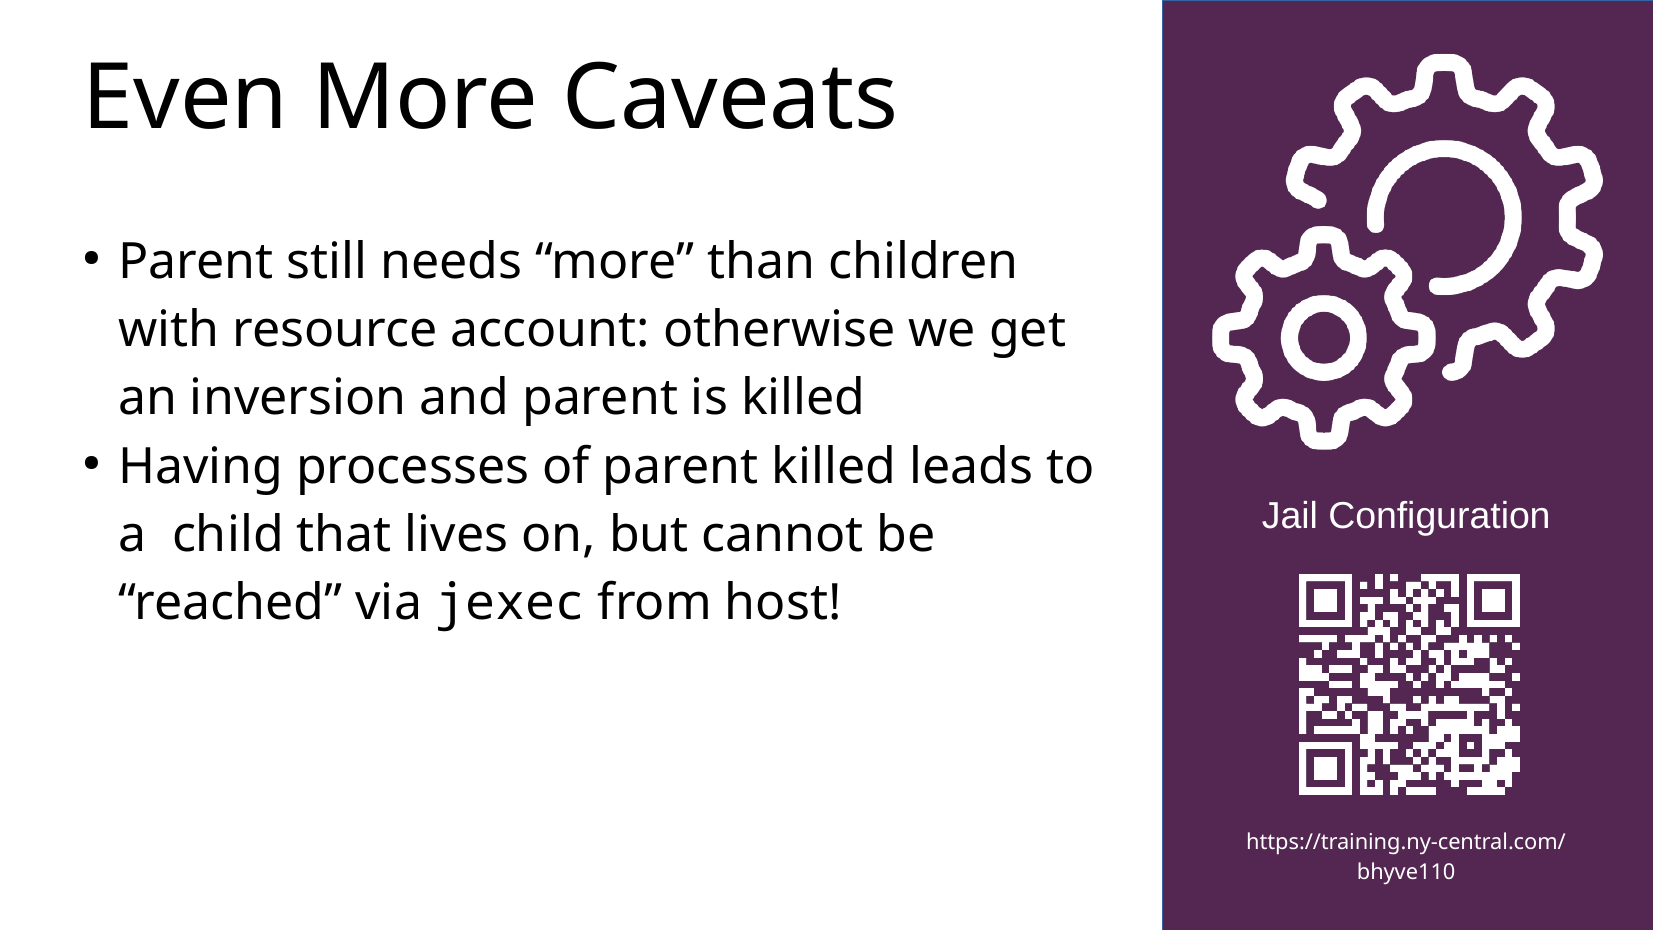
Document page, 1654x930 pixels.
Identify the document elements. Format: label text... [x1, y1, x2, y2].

title Even More Caveats [82, 37, 1571, 150]
text_box [1162, 0, 1653, 930]
picture [1200, 45, 1613, 458]
text_box Jail Configuration [1200, 487, 1613, 638]
text_box https://training.ny-central.com/bhyve110 [1200, 819, 1613, 930]
picture [1268, 543, 1550, 826]
subtitle Parent still needs “more” than children with resource account: otherwise we get an inversion and parent is killed Having processes of parent killed leads to a child that lives on, but cannot be “reached” via jexec from host! [82, 224, 1126, 908]
